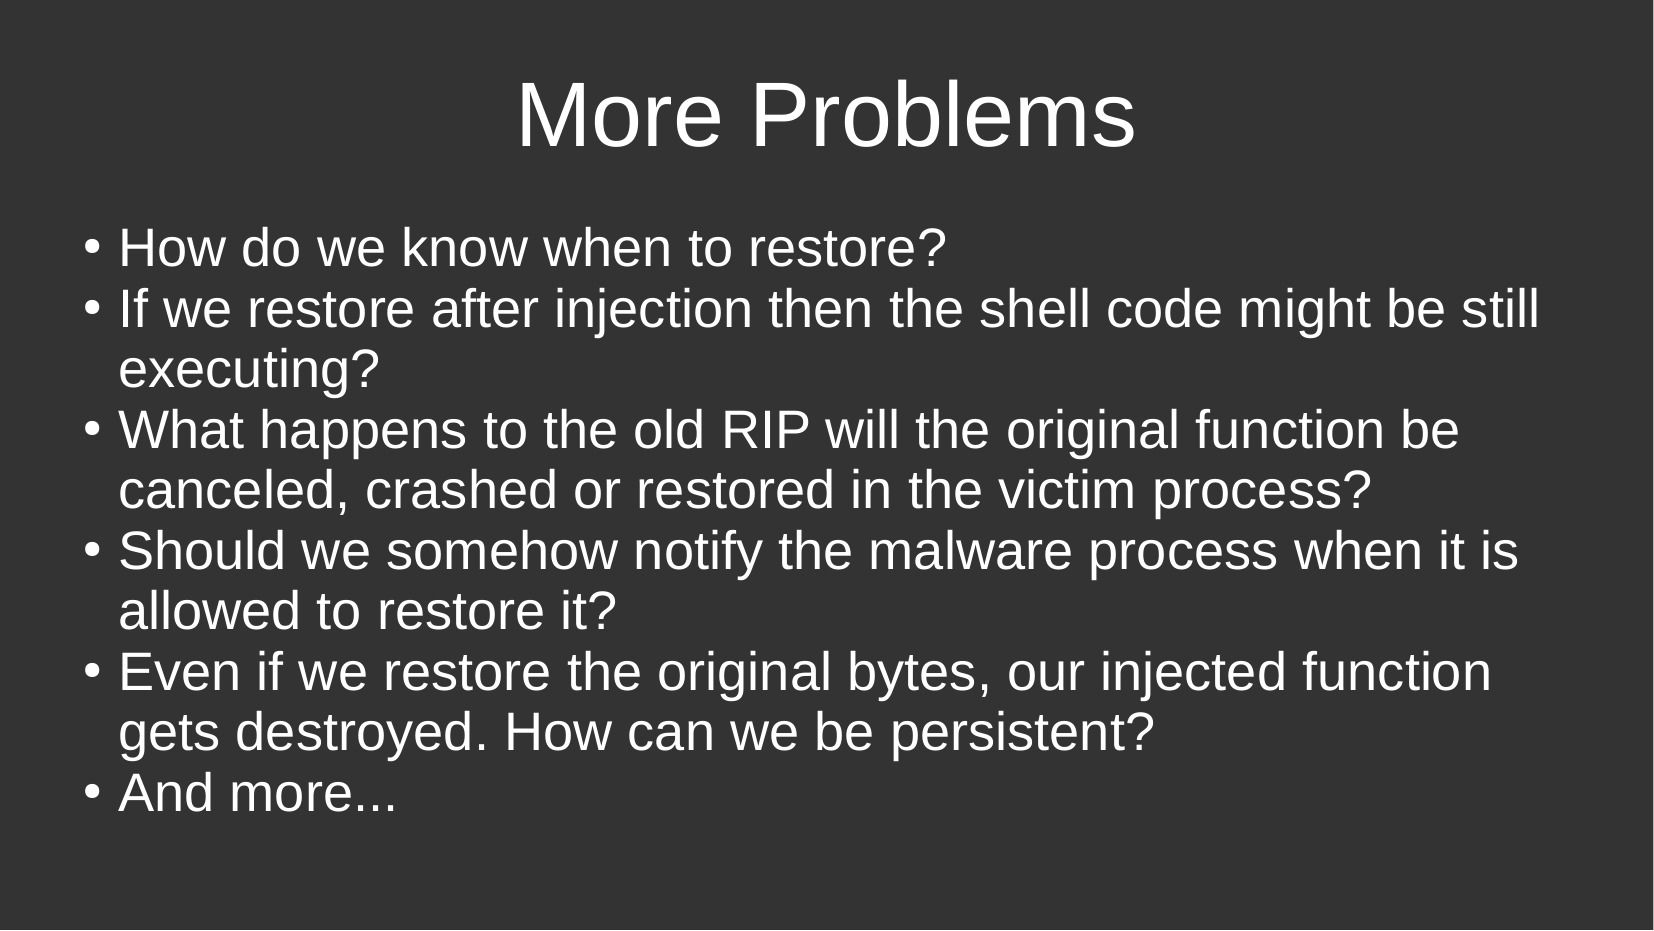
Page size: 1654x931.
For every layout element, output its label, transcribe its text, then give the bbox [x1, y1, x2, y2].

subtitle How do we know when to restore? If we restore after injection then the shell code might be still executing? What happens to the old RIP will the original function be canceled, crashed or restored in the victim process? Should we somehow notify the malware process when it is allowed to restore it? Even if we restore the original bytes, our injected function gets destroyed. How can we be persistent? And more... [82, 217, 1571, 823]
title More Problems [82, 37, 1571, 193]
